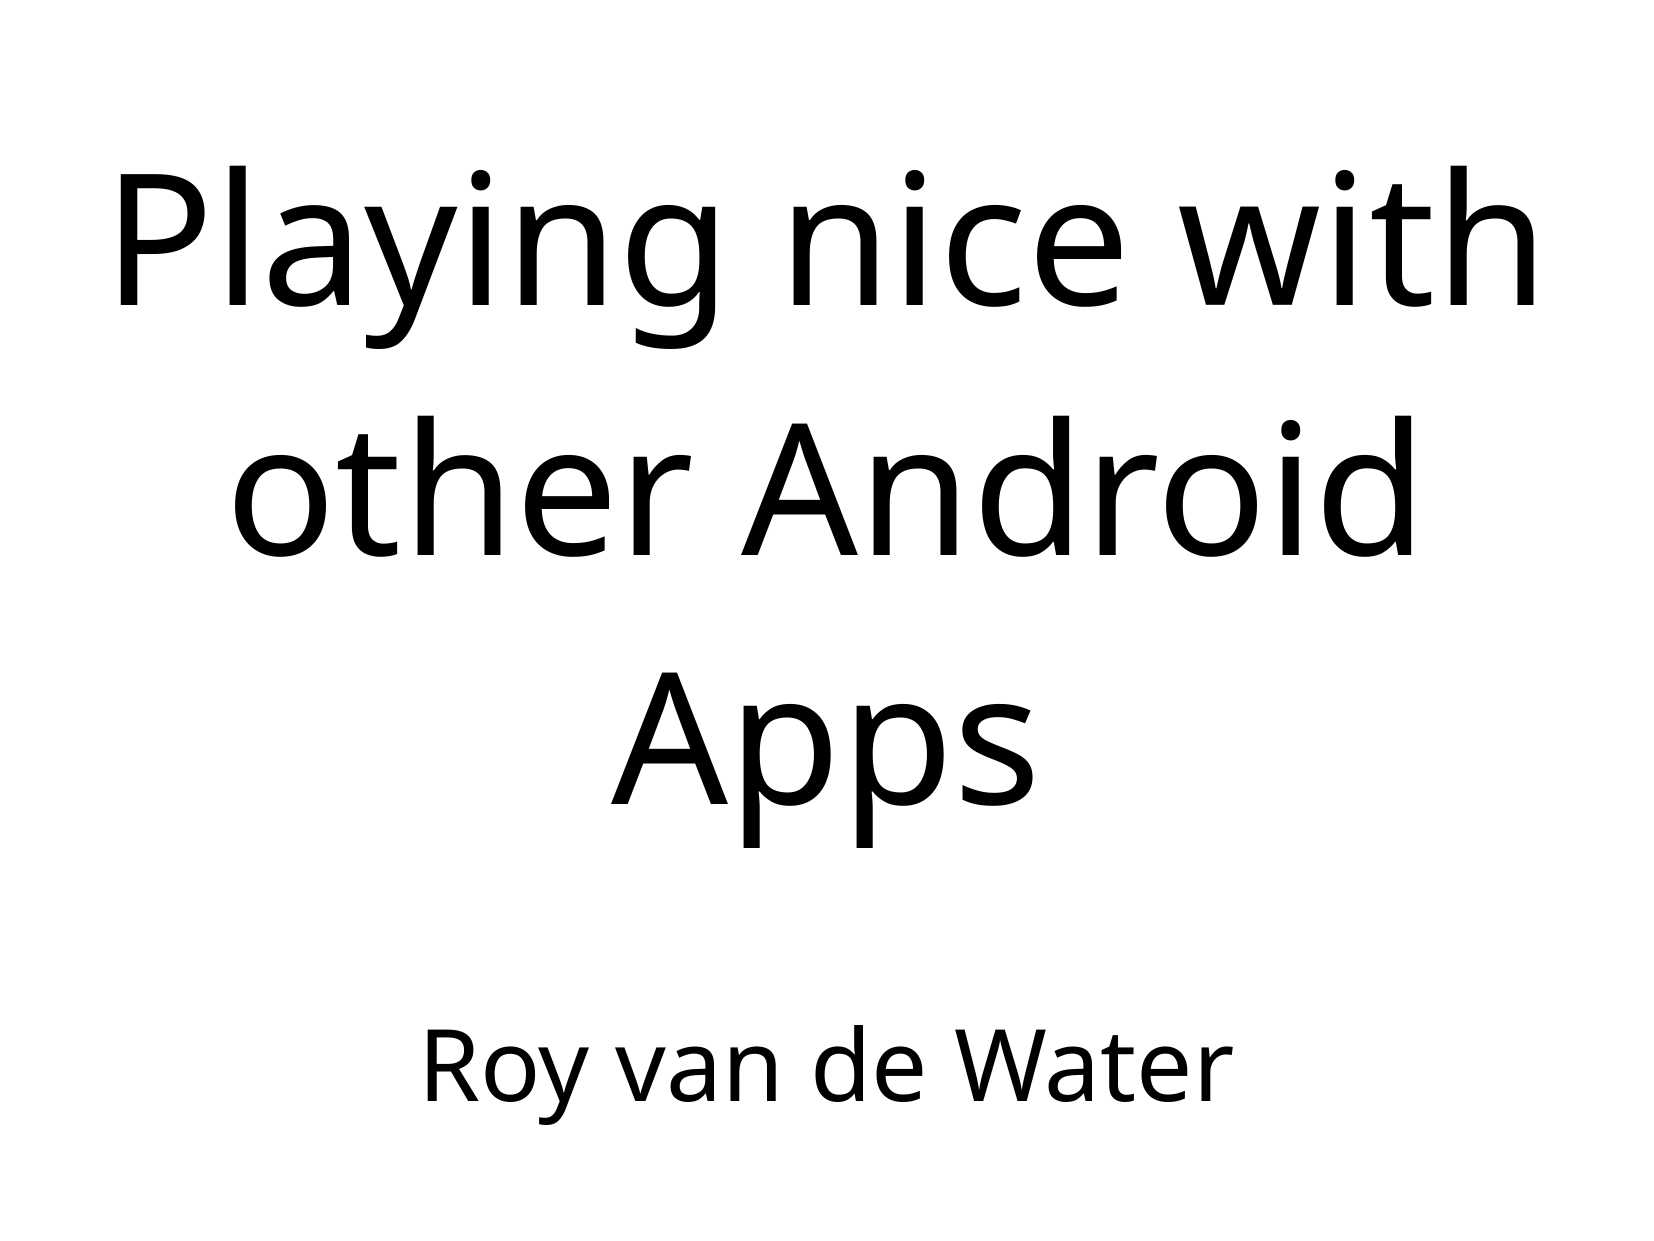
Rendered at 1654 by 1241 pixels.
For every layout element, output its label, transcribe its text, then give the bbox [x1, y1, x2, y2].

subtitle Playing nice with other Android Apps Roy van de Water [82, 183, 1571, 1057]
